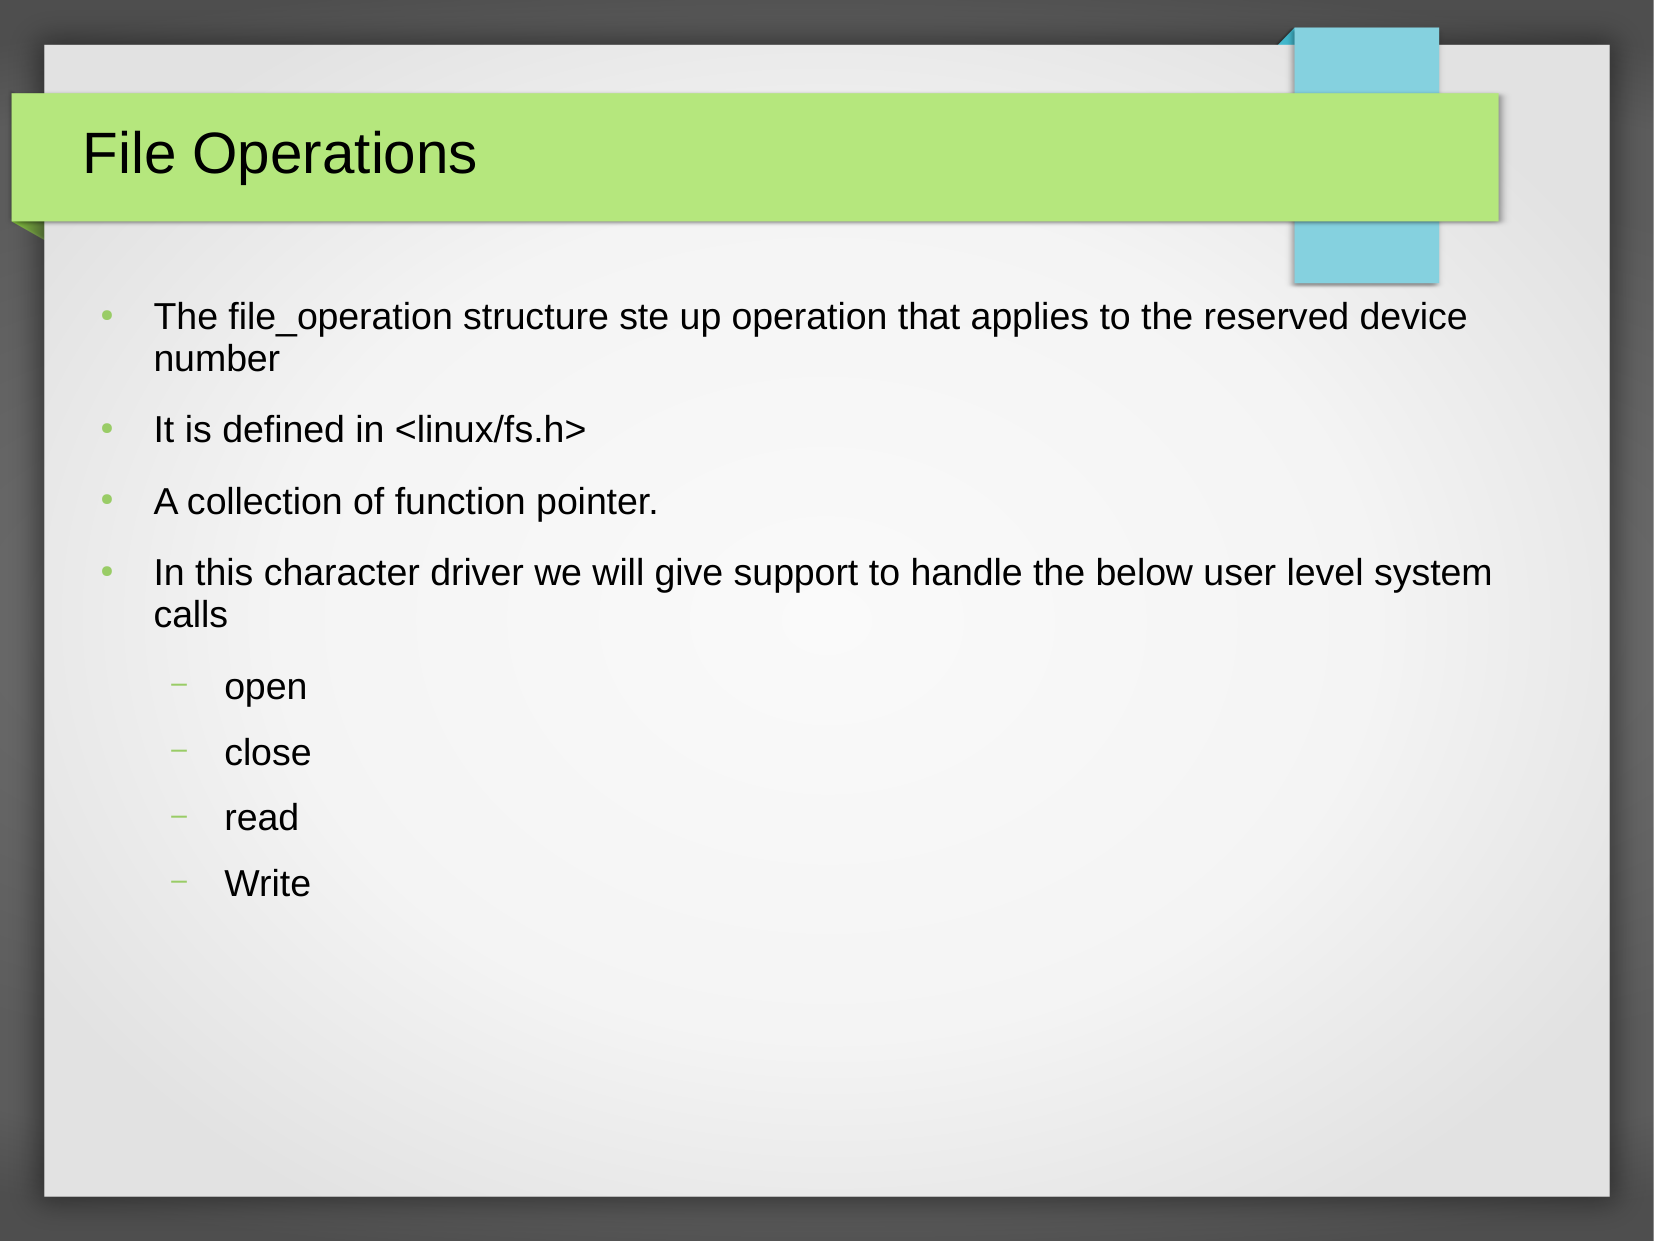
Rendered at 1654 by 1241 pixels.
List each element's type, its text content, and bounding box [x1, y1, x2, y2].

title File Operations [82, 94, 1264, 213]
picture [0, 0, 1654, 1241]
list The file_operation structure ste up operation that applies to the reserved device number It is defined in <linux/fs.h> A collection of function pointer. In this character driver we will give support to handle the below user level system calls open close read Write [82, 295, 1571, 1015]
